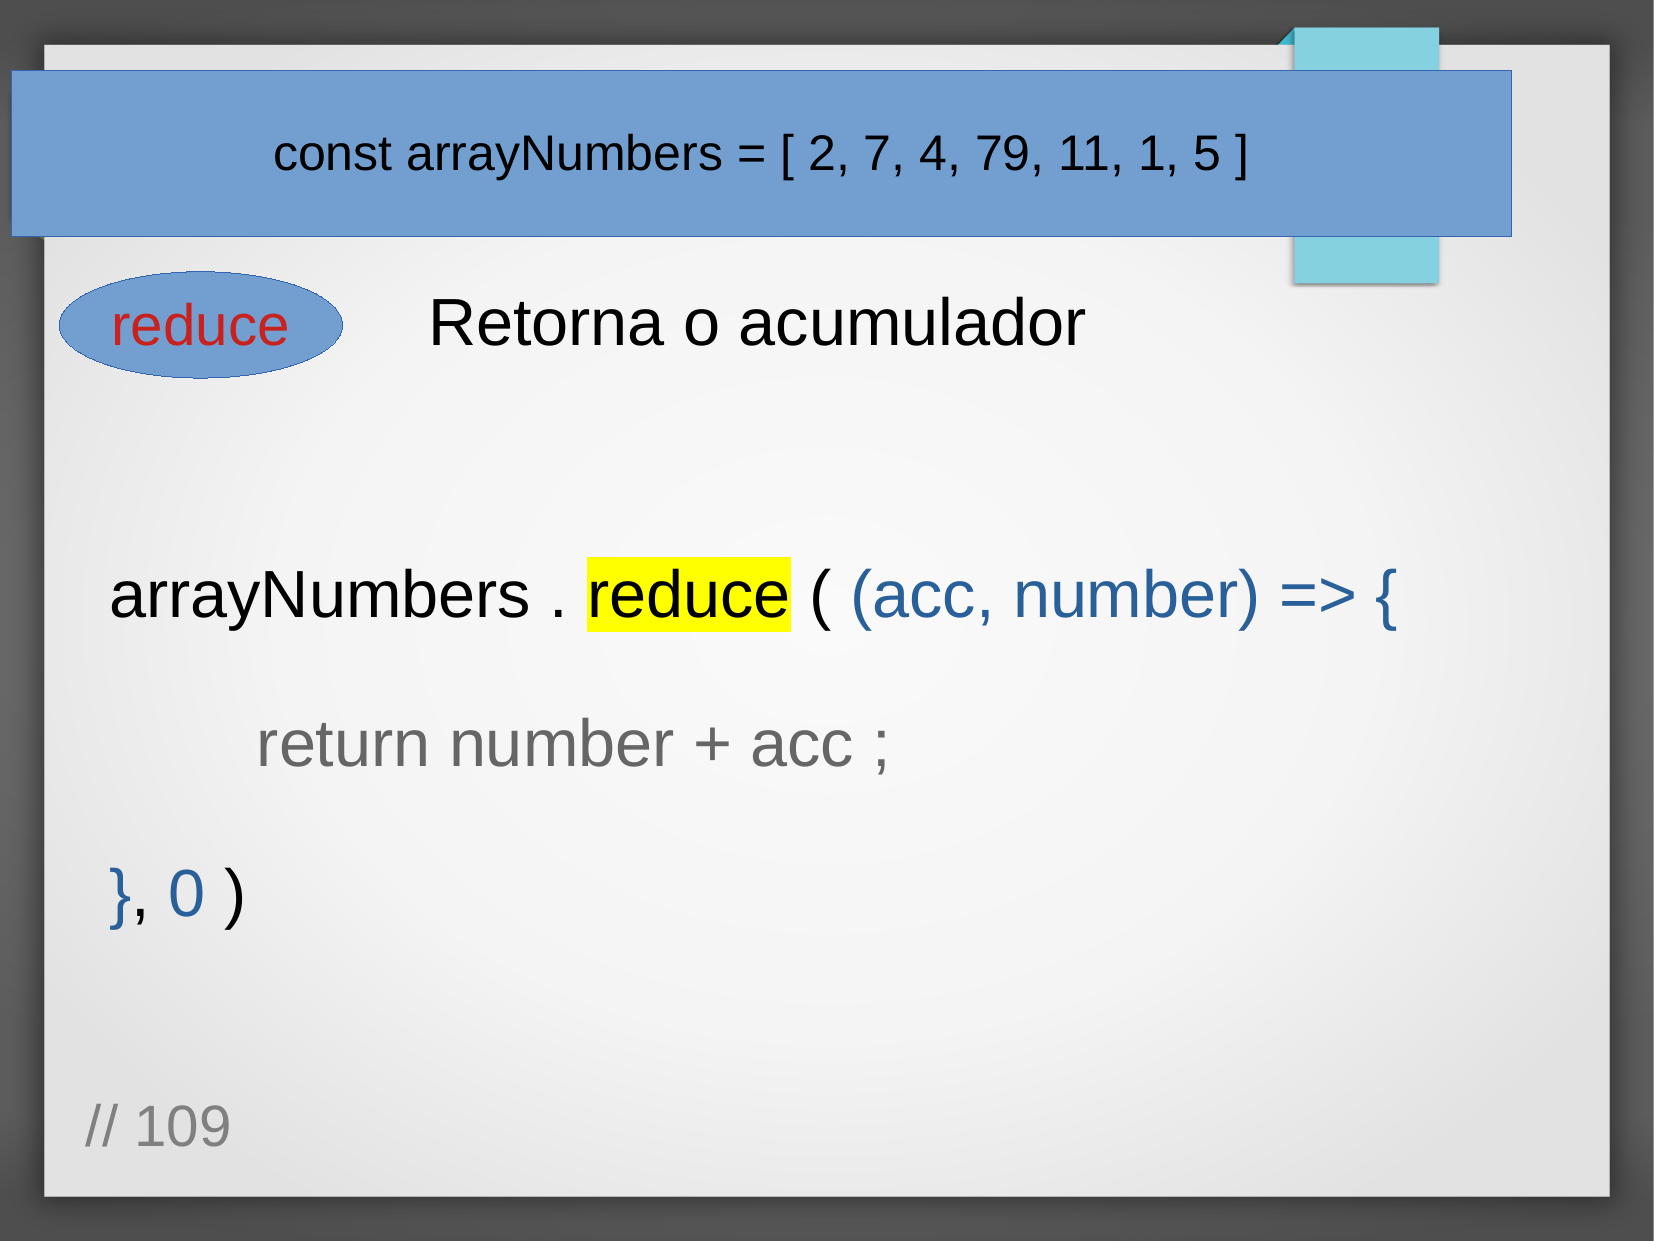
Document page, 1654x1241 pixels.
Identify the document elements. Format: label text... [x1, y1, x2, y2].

text_box reduce [59, 271, 343, 379]
text_box Retorna o acumulador [413, 277, 1193, 379]
text_box const arrayNumbers = [ 2, 7, 4, 79, 11, 1, 5 ] [11, 70, 1512, 237]
picture [0, 0, 1654, 1241]
text_box // 109 [70, 1086, 247, 1167]
text_box arrayNumbers . reduce ( (acc, number) => { return number + acc ; }, 0 ) [94, 549, 1465, 1013]
